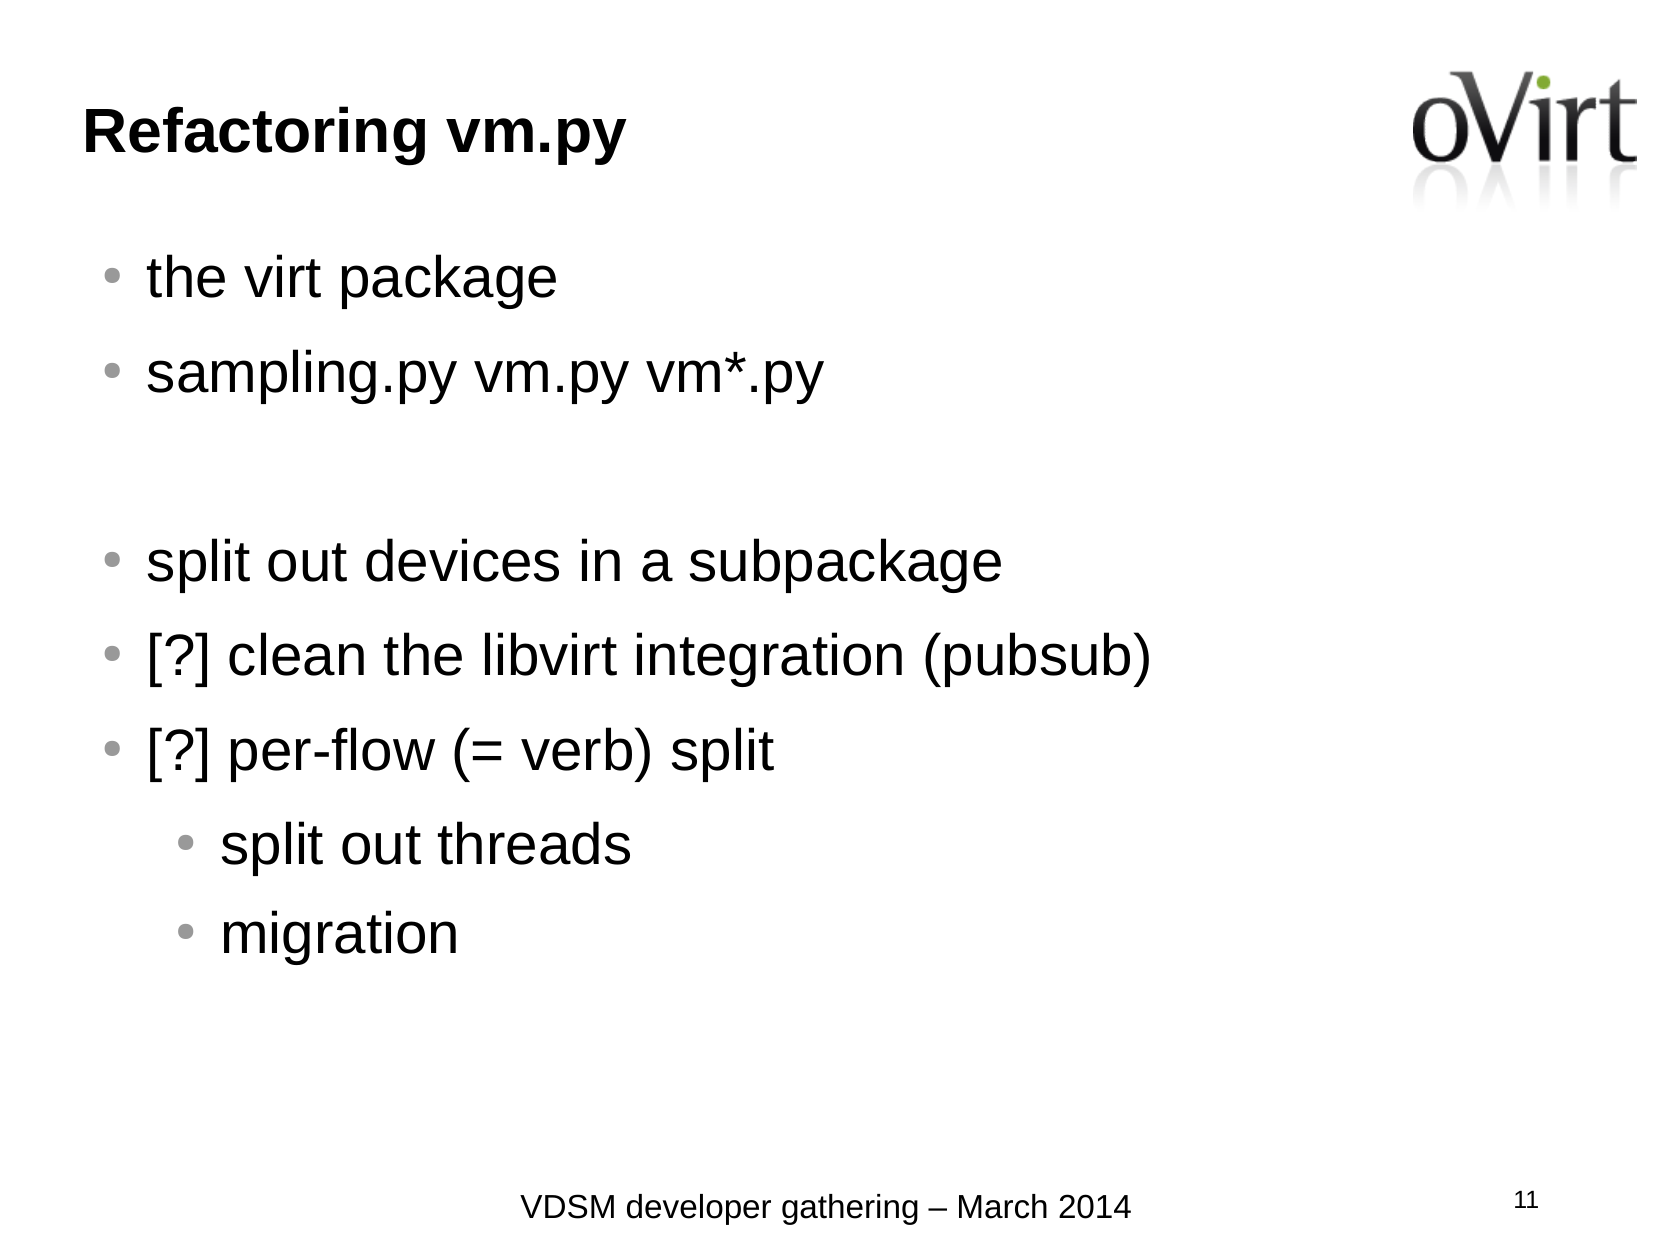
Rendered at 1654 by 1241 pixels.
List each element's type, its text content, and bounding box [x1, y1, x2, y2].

picture [1413, 63, 1637, 212]
list the virt package sampling.py vm.py vm*.py split out devices in a subpackage [?] clean the libvirt integration (pubsub) [?] per-flow (= verb) split split out threads migration [86, 244, 1576, 1039]
title Refactoring vm.py [82, 37, 1303, 226]
